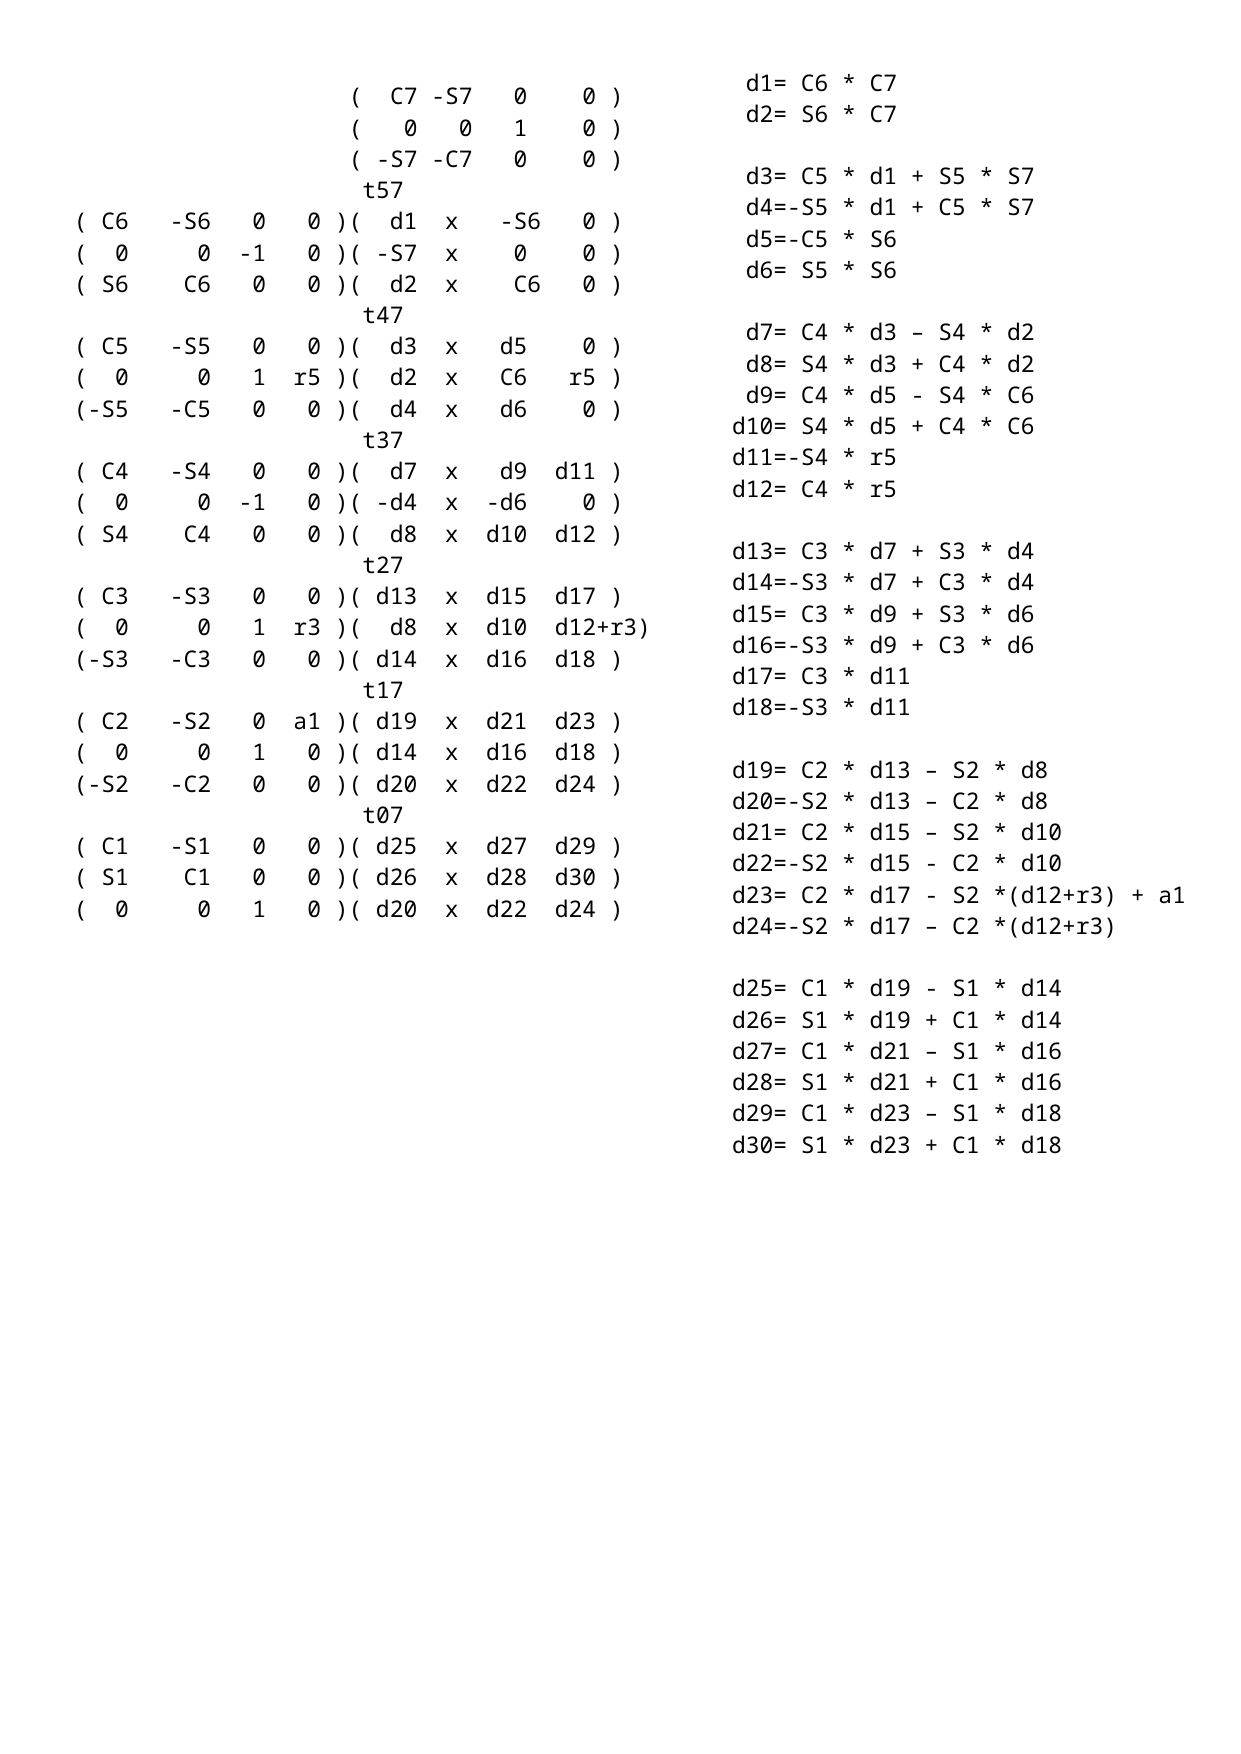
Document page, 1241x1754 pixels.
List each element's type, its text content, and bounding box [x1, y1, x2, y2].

text_box d1= C6 * C7 d2= S6 * C7 d3= C5 * d1 + S5 * S7 d4=-S5 * d1 + C5 * S7 d5=-C5 * S6 d6= S5 * S6 d7= C4 * d3 – S4 * d2 d8= S4 * d3 + C4 * d2 d9= C4 * d5 - S4 * C6 d10= S4 * d5 + C4 * C6 d11=-S4 * r5 d12= C4 * r5 d13= C3 * d7 + S3 * d4 d14=-S3 * d7 + C3 * d4 d15= C3 * d9 + S3 * d6 d16=-S3 * d9 + C3 * d6 d17= C3 * d11 d18=-S3 * d11 d19= C2 * d13 – S2 * d8 d20=-S2 * d13 – C2 * d8 d21= C2 * d15 – S2 * d10 d22=-S2 * d15 - C2 * d10 d23= C2 * d17 - S2 *(d12+r3) + a1 d24=-S2 * d17 – C2 *(d12+r3) d25= C1 * d19 - S1 * d14 d26= S1 * d19 + C1 * d14 d27= C1 * d21 – S1 * d16 d28= S1 * d21 + C1 * d16 d29= C1 * d23 – S1 * d18 d30= S1 * d23 + C1 * d18 [717, 59, 1212, 1682]
text_box ( C7 -S7 0 0 ) ( 0 0 1 0 ) ( -S7 -C7 0 0 ) t57 ( C6 -S6 0 0 )( d1 x -S6 0 ) ( 0 0 -1 0 )( -S7 x 0 0 ) ( S6 C6 0 0 )( d2 x C6 0 ) t47 ( C5 -S5 0 0 )( d3 x d5 0 ) ( 0 0 1 r5 )( d2 x C6 r5 ) (-S5 -C5 0 0 )( d4 x d6 0 ) t37 ( C4 -S4 0 0 )( d7 x d9 d11 ) ( 0 0 -1 0 )( -d4 x -d6 0 ) ( S4 C4 0 0 )( d8 x d10 d12 ) t27 ( C3 -S3 0 0 )( d13 x d15 d17 ) ( 0 0 1 r3 )( d8 x d10 d12+r3) (-S3 -C3 0 0 )( d14 x d16 d18 ) t17 ( C2 -S2 0 a1 )( d19 x d21 d23 ) ( 0 0 1 0 )( d14 x d16 d18 ) (-S2 -C2 0 0 )( d20 x d22 d24 ) t07 ( C1 -S1 0 0 )( d25 x d27 d29 ) ( S1 C1 0 0 )( d26 x d28 d30 ) ( 0 0 1 0 )( d20 x d22 d24 ) [59, 72, 682, 1695]
